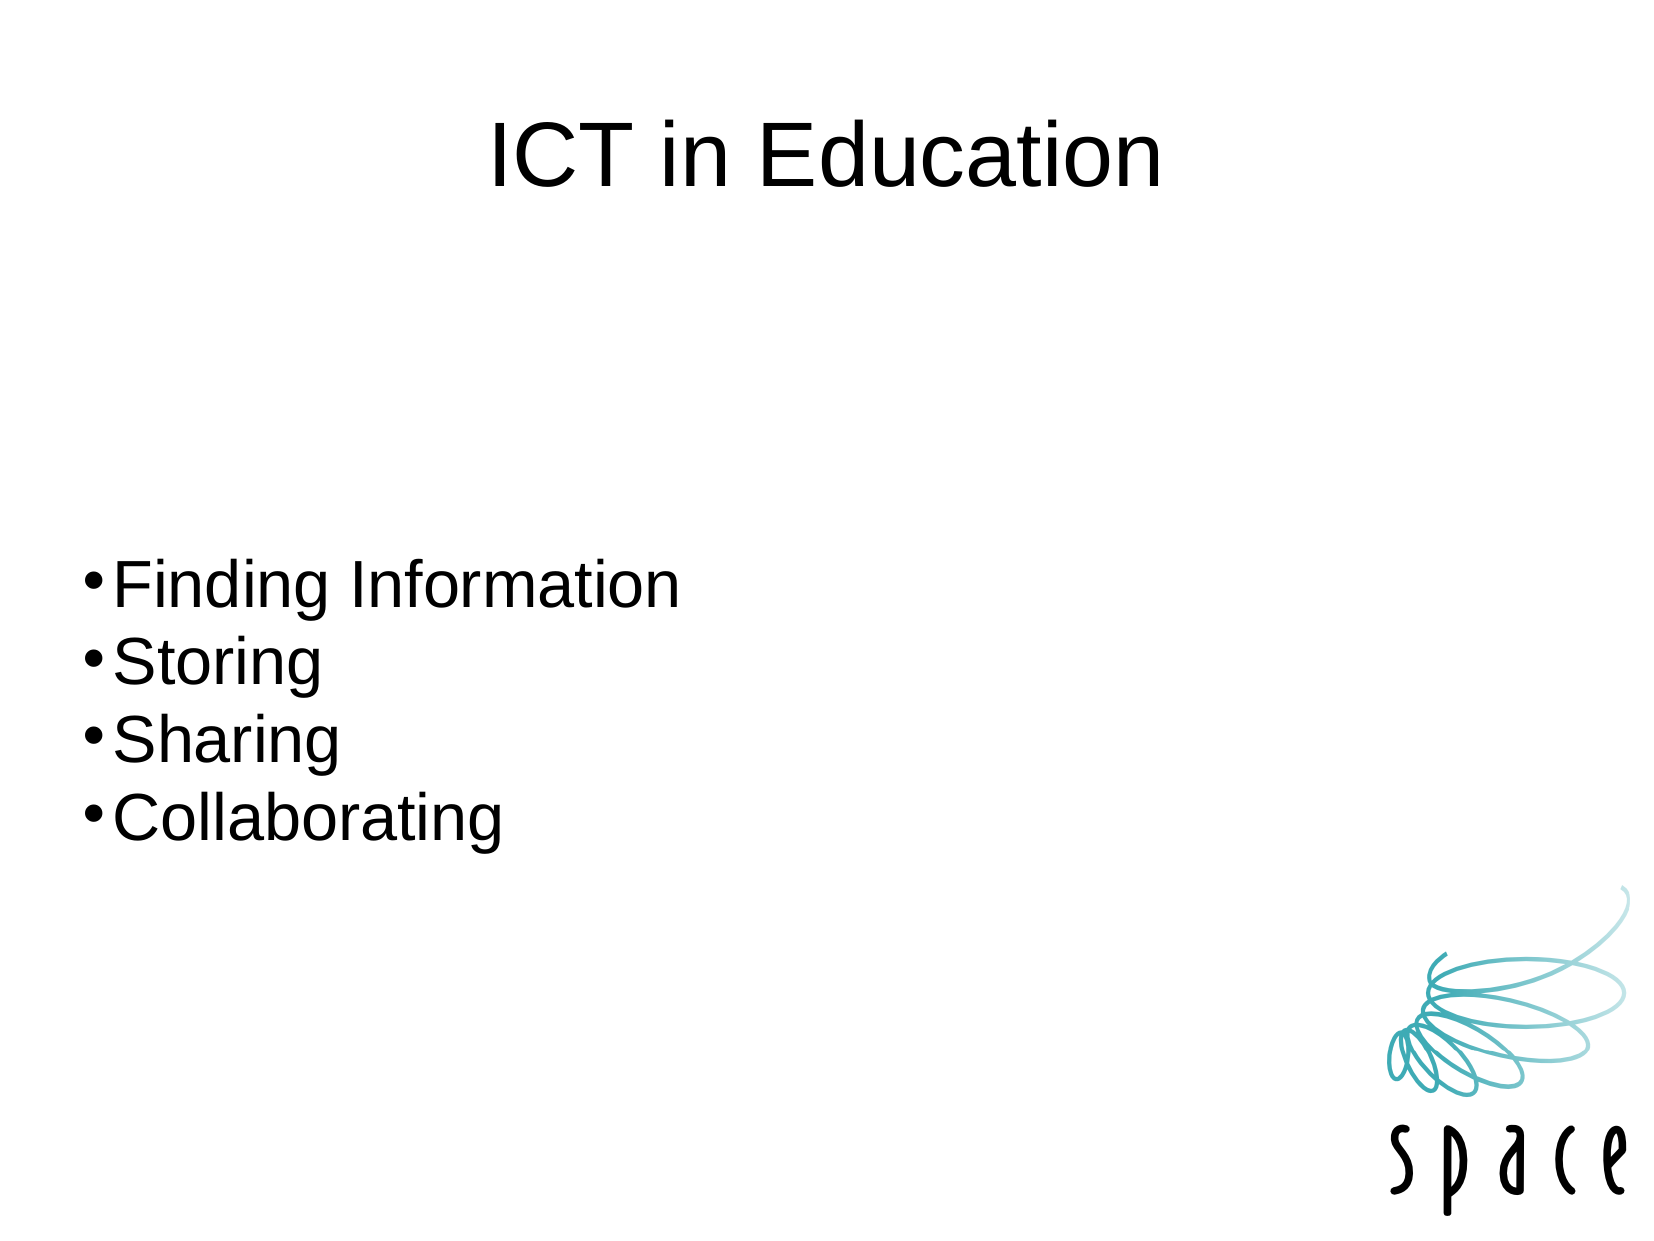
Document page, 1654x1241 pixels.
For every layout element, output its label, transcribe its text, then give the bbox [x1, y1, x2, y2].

picture [1387, 885, 1630, 1216]
title ICT in Education [82, 49, 1571, 257]
subtitle Finding Information Storing Sharing Collaborating [82, 290, 1571, 1109]
